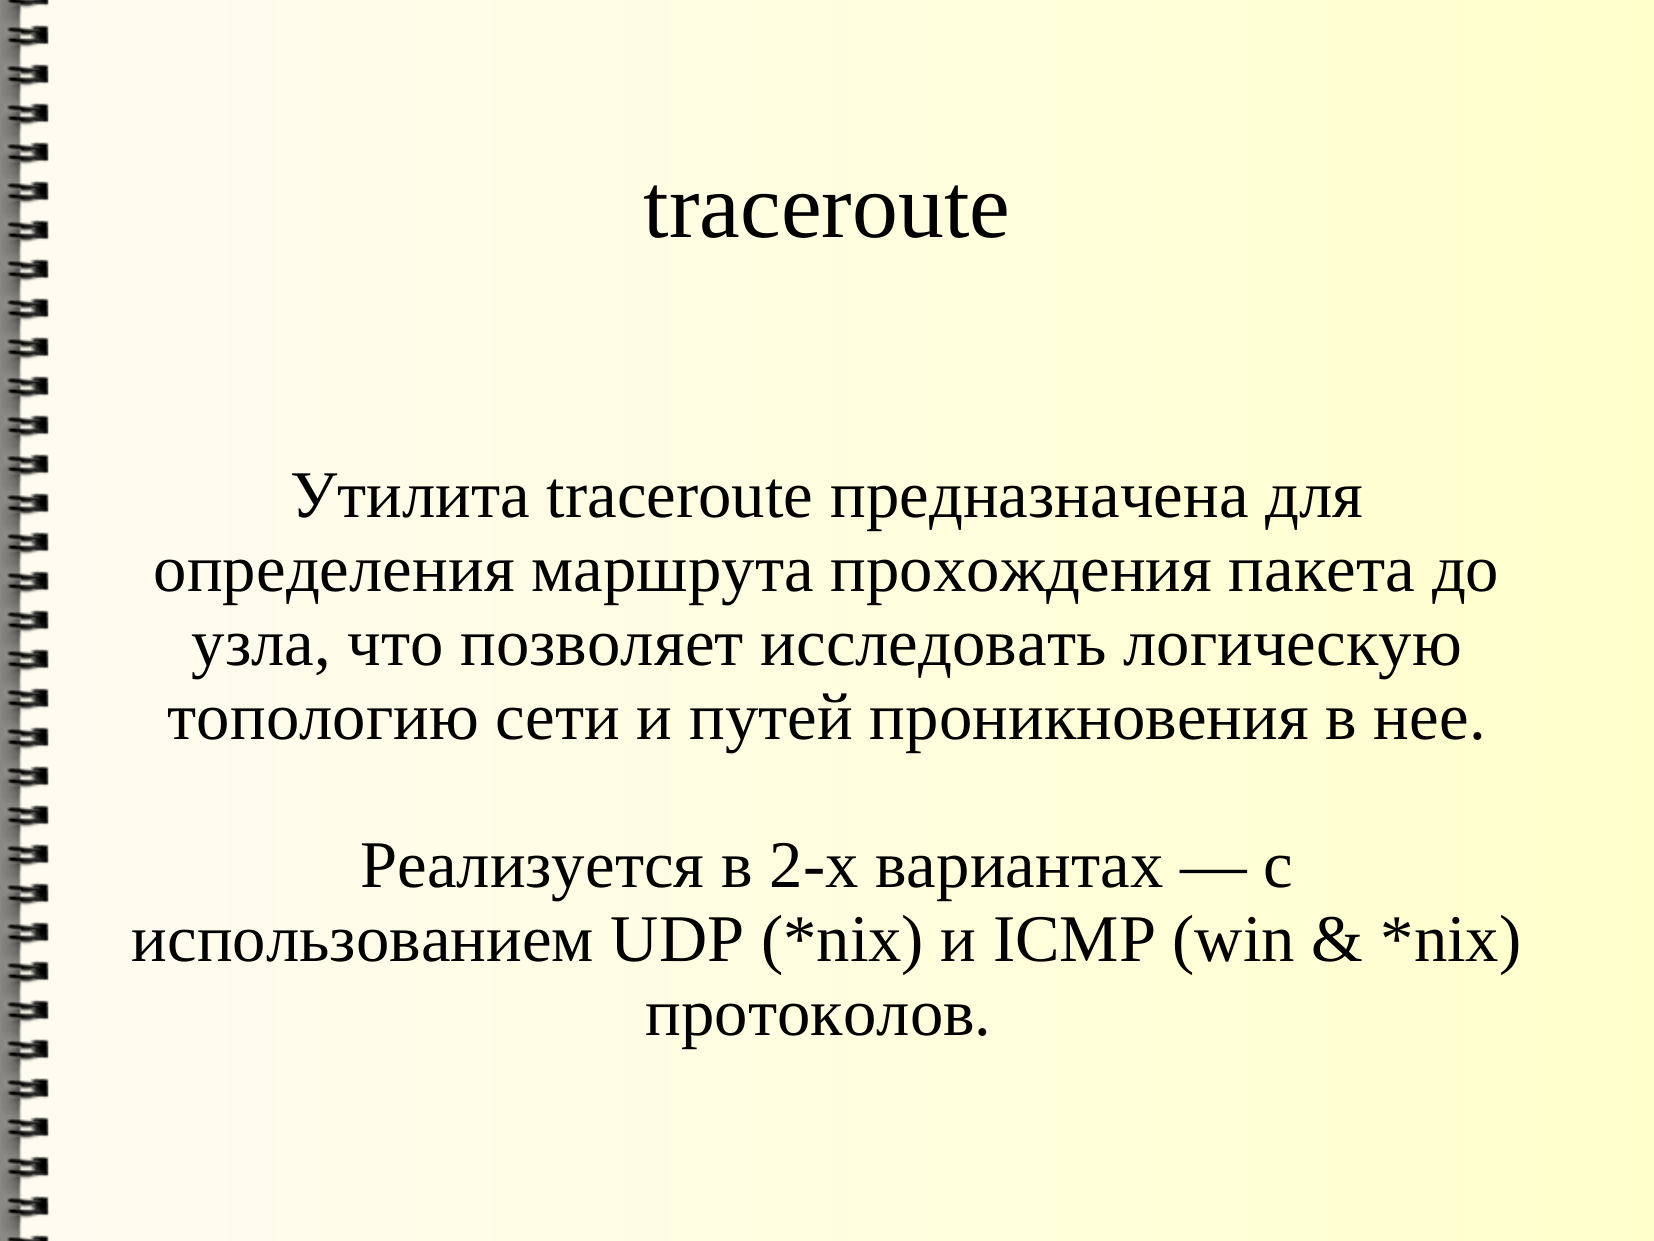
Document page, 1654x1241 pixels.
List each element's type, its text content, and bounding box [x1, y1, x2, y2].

title traceroute [121, 102, 1534, 311]
picture [0, 0, 1654, 1241]
subtitle Утилита traceroute предназначена для определения маршрута прохождения пакета до узла, что позволяет исследовать логическую топологию сети и путей проникновения в нее. Реализуется в 2-х вариантах ― с использованием UDP (*nix) и ICMP (win & *nix) протоколов. [121, 352, 1534, 1156]
